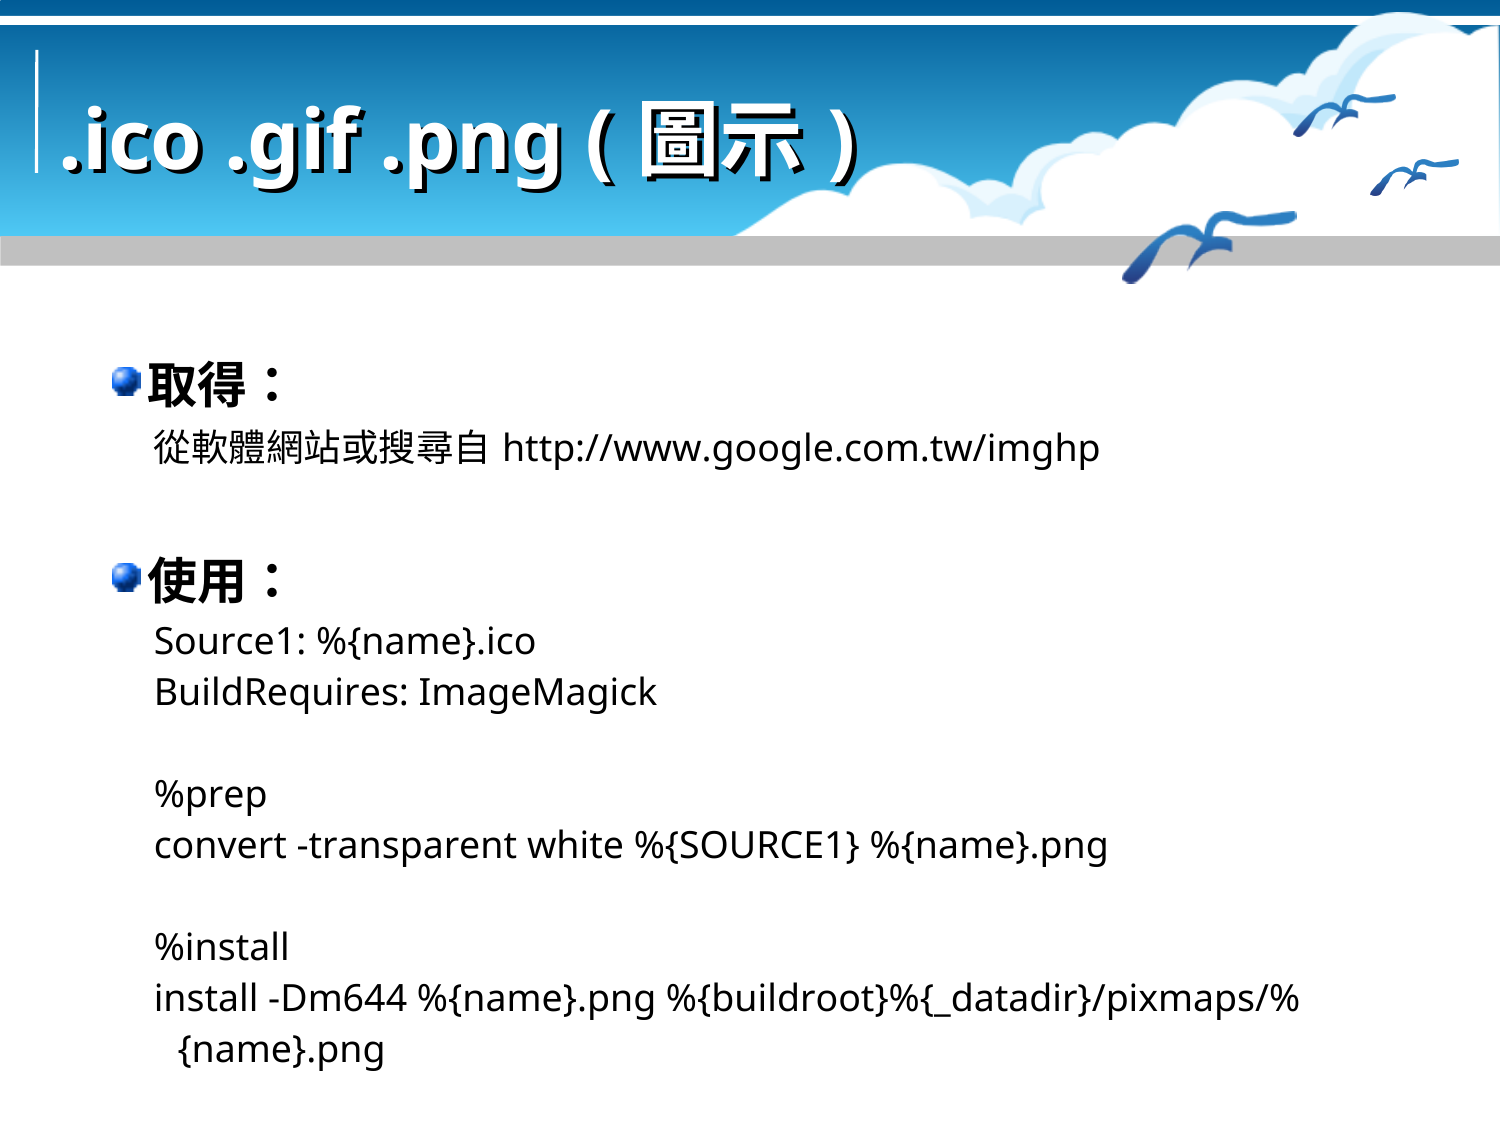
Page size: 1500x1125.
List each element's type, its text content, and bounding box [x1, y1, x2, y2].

picture [730, 12, 1500, 284]
list 取得： 從軟體網站或搜尋自http://www.google.com.tw/imghp 使用： Source1: %{name}.ico BuildRequires: ImageMagick %prep convert -transparent white %{SOURCE1} %{name}.png %install install -Dm644 %{name}.png %{buildroot}%{_datadir}/pixmaps/%{name}.png [112, 309, 1388, 1060]
title .ico .gif .png (圖示) [59, 86, 1465, 186]
